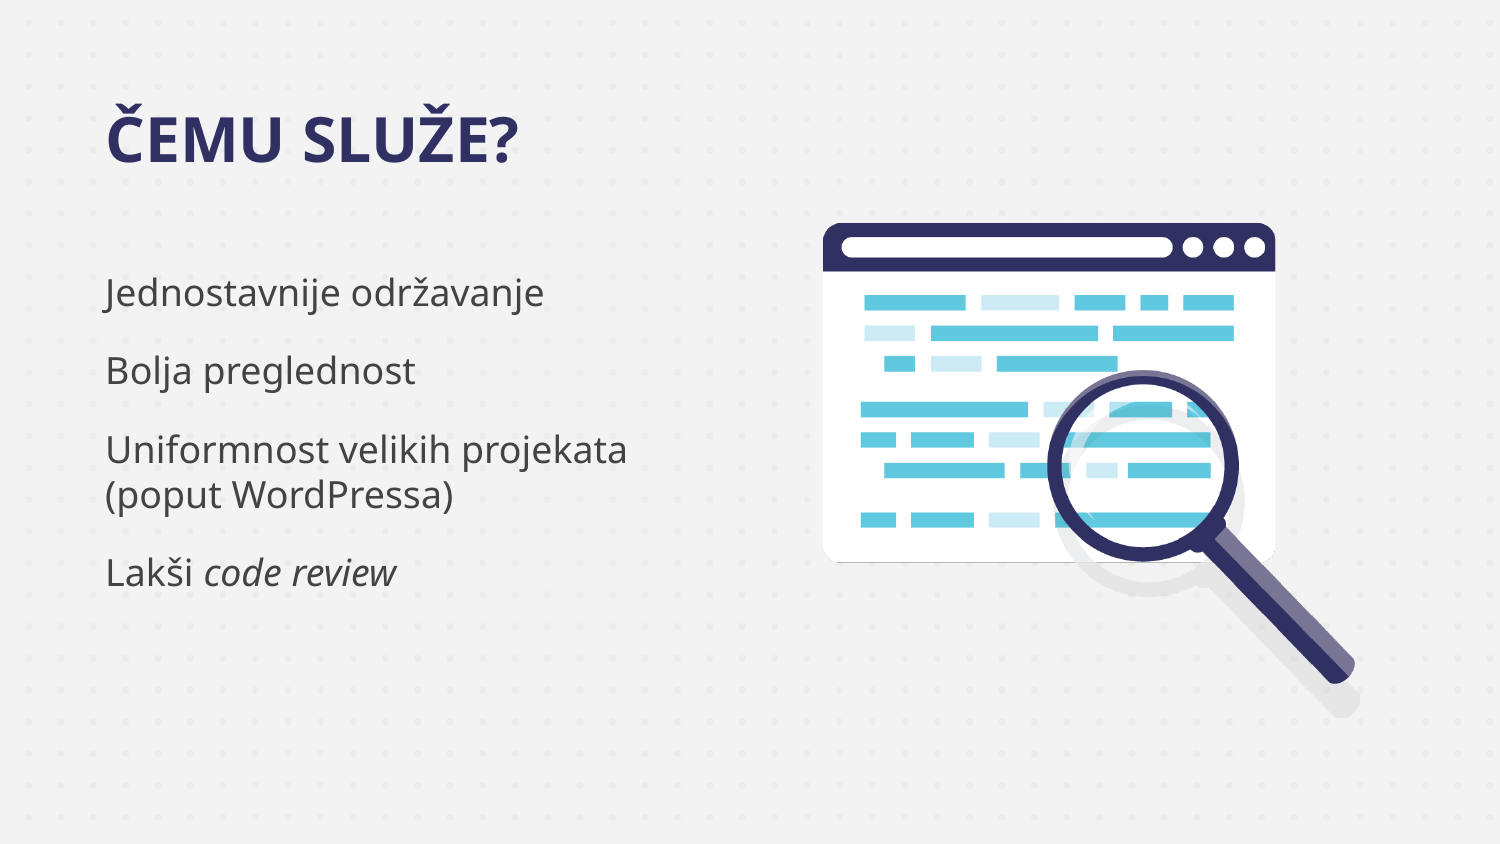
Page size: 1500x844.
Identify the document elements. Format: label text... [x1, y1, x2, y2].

picture [0, 0, 1500, 844]
title ČEMU SLUŽE? [90, 85, 1197, 180]
list Jednostavnije održavanje Bolja preglednost Uniformnost velikih projekata (poput WordPressa) Lakši code review [90, 254, 763, 647]
